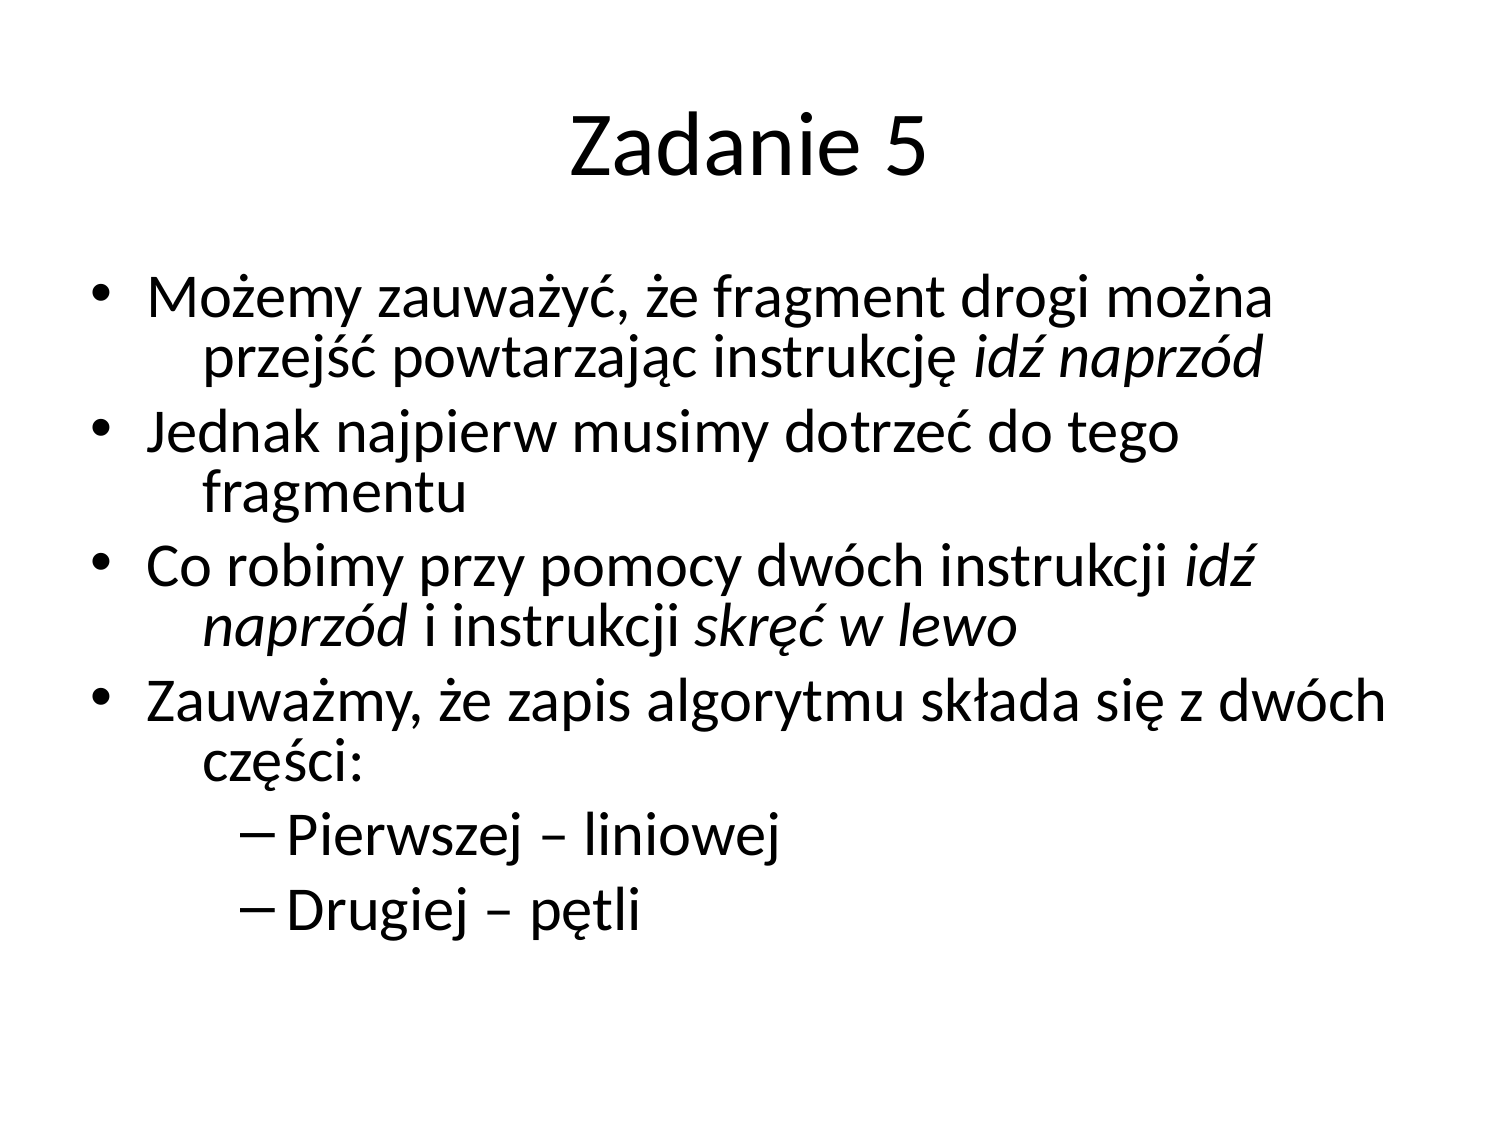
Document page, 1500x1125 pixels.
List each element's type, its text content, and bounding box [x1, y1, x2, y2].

list Możemy zauważyć, że fragment drogi można przejść powtarzając instrukcję idź naprzód Jednak najpierw musimy dotrzeć do tego fragmentu Co robimy przy pomocy dwóch instrukcji idź naprzód i instrukcji skręć w lewo Zauważmy, że zapis algorytmu składa się z dwóch części: Pierwszej – liniowej Drugiej – pętli [75, 262, 1426, 1005]
title Zadanie 5 [75, 45, 1426, 233]
